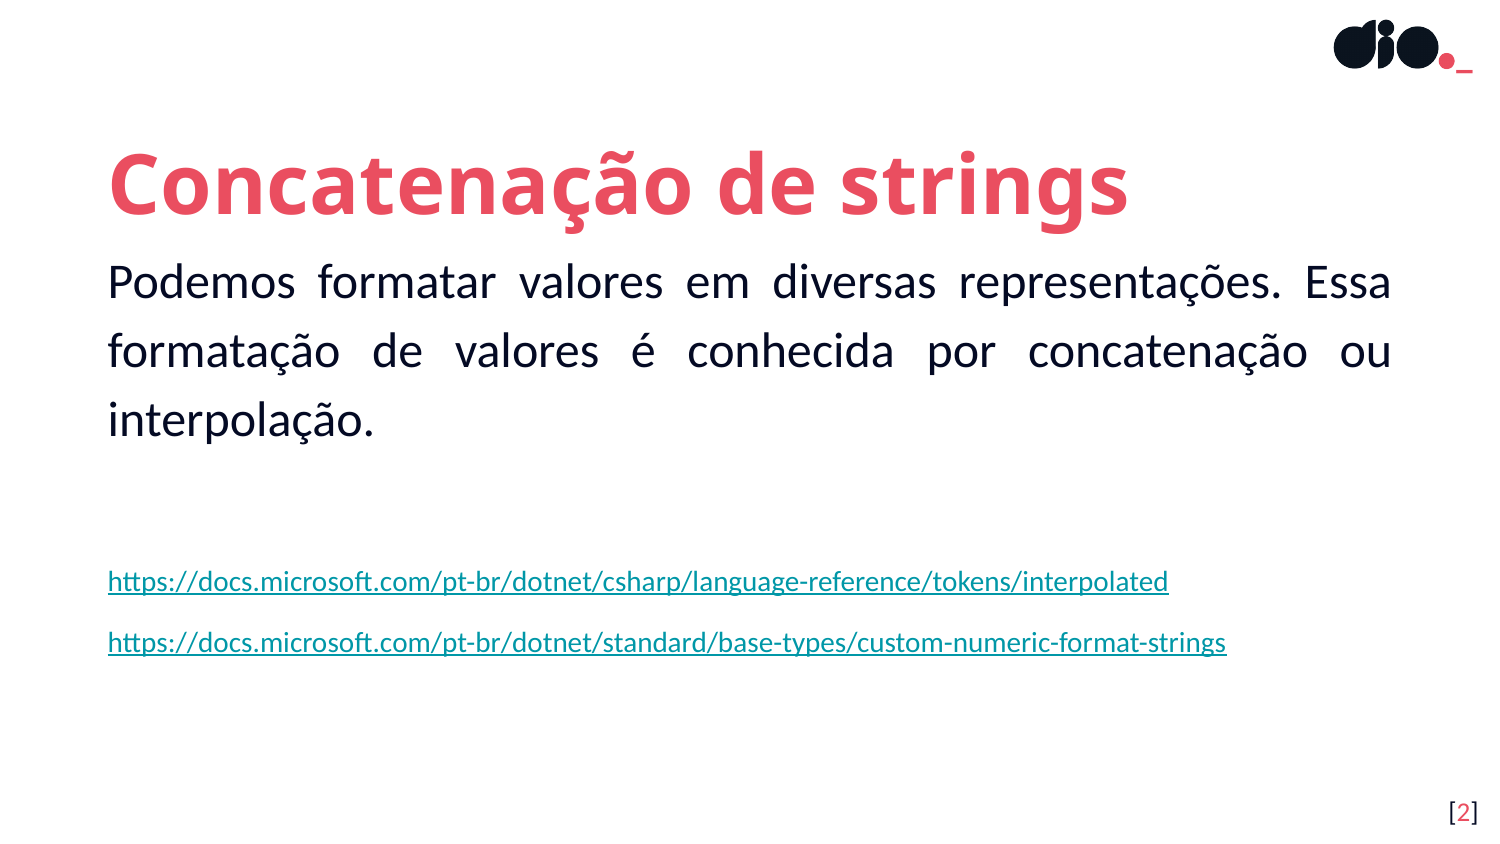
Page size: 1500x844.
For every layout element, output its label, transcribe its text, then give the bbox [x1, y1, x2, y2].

text_box Podemos formatar valores em diversas representações. Essa formatação de valores é conhecida por concatenação ou interpolação. https://docs.microsoft.com/pt-br/dotnet/csharp/language-reference/tokens/interpolated https://docs.microsoft.com/pt-br/dotnet/standard/base-types/custom-numeric-format-strings [92, 242, 1408, 749]
picture [1333, 19, 1473, 74]
text_box Concatenação de strings [92, 104, 1408, 242]
slide_number [<number>] [1403, 779, 1494, 844]
